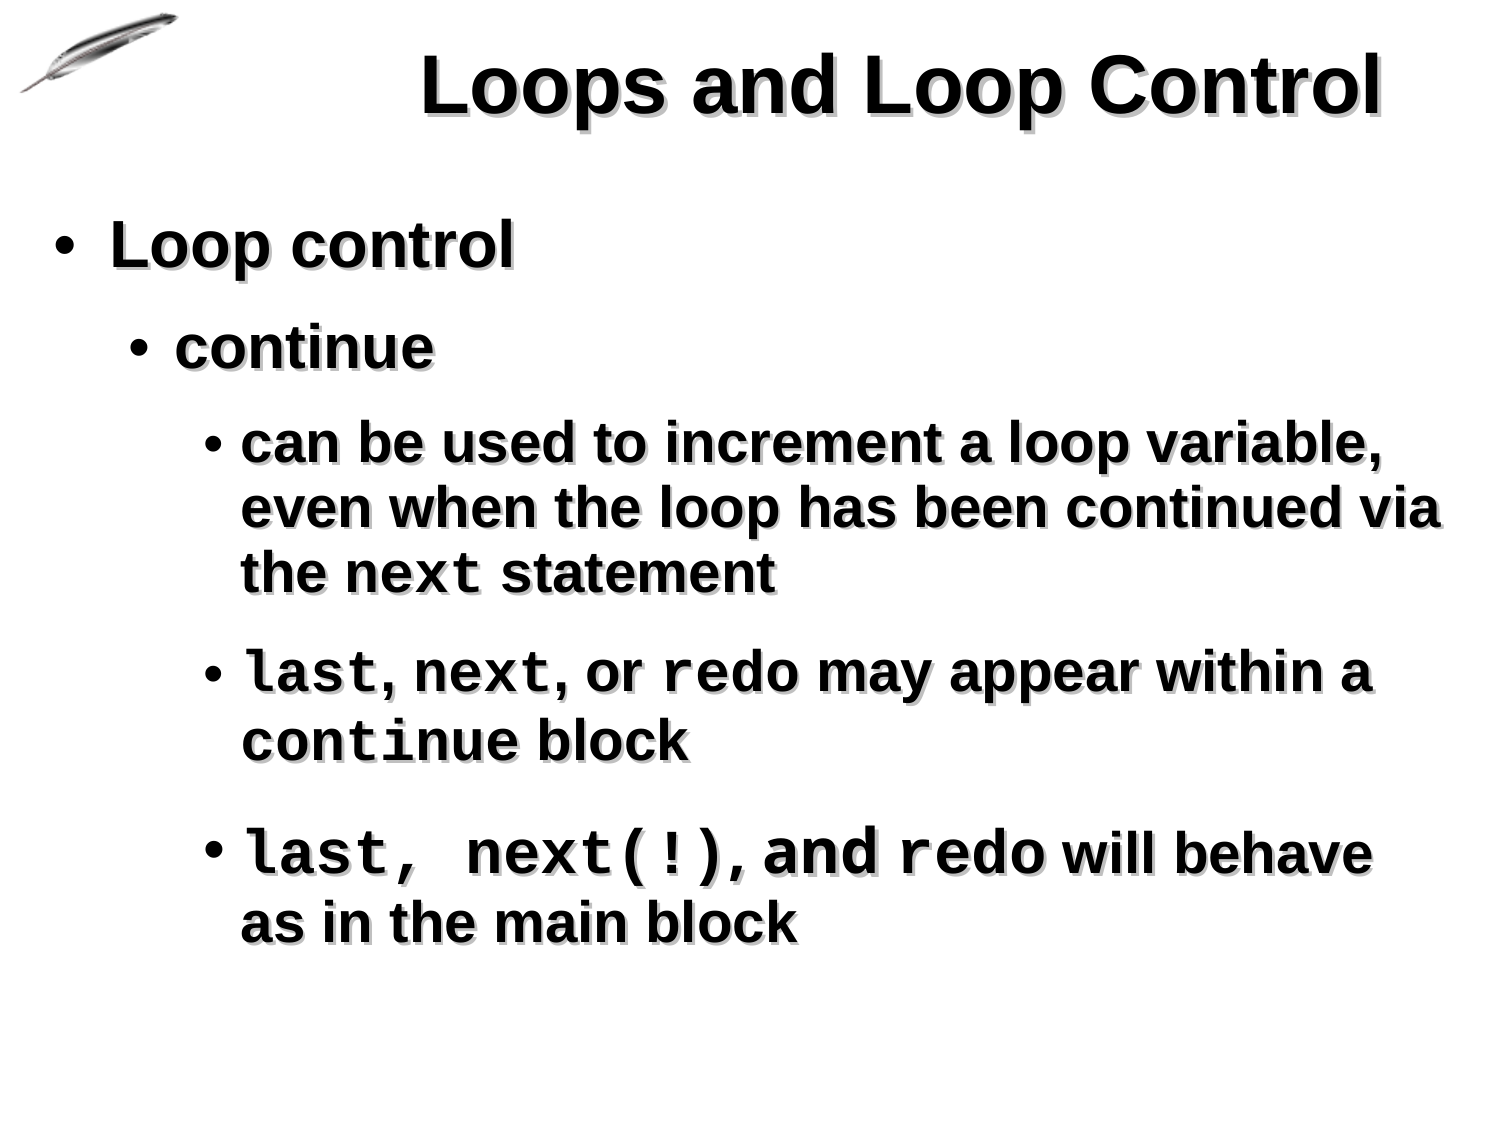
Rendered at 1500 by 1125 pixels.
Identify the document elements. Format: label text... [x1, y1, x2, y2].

picture [16, 11, 184, 95]
list Loop control continue can be used to increment a loop variable, even when the loop has been continued via the next statement last, next, or redo may appear within a continue block last, next(!), and redo will behave as in the main block [53, 207, 1447, 1084]
title Loops and Loop Control [419, 0, 1459, 179]
